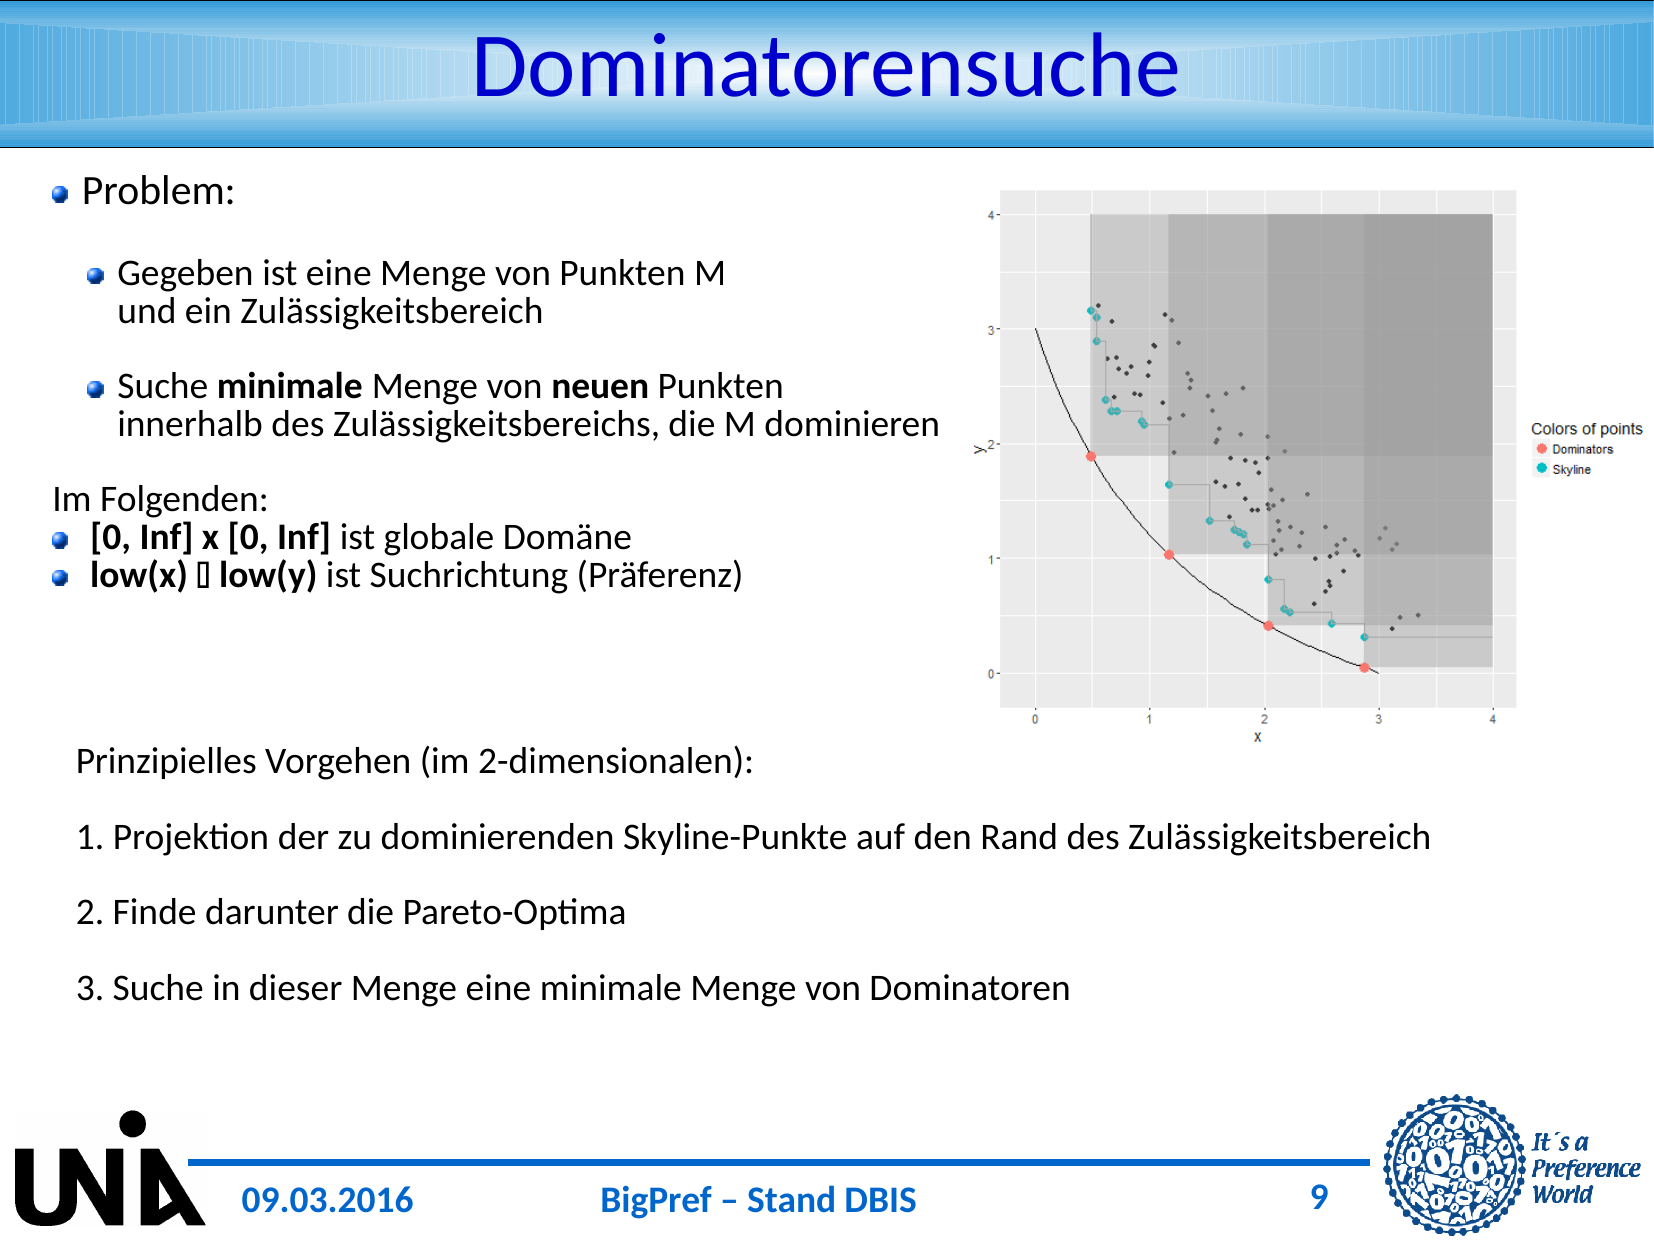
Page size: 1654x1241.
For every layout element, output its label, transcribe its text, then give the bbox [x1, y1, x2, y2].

picture [1379, 1090, 1646, 1241]
text_box Problem: Gegeben ist eine Menge von Punkten M und ein Zulässigkeitsbereich Suche minimale Menge von neuen Punkten innerhalb des Zulässigkeitsbereichs, die M dominieren Im Folgenden: [0, Inf] x [0, Inf] ist globale Domäne low(x) U low(y) ist Suchrichtung (Präferenz) [37, 166, 1520, 741]
picture [973, 187, 1651, 744]
text_box Prinzipielles Vorgehen (im 2-dimensionalen): Projektion der zu dominierenden Skyline-Punkte auf den Rand des Zulässigkeitsbereich 2. Finde darunter die Pareto-Optima 3. Suche in dieser Menge eine minimale Menge von Dominatoren [61, 738, 1591, 1165]
title Dominatorensuche [0, 17, 1654, 130]
picture [15, 1110, 206, 1226]
